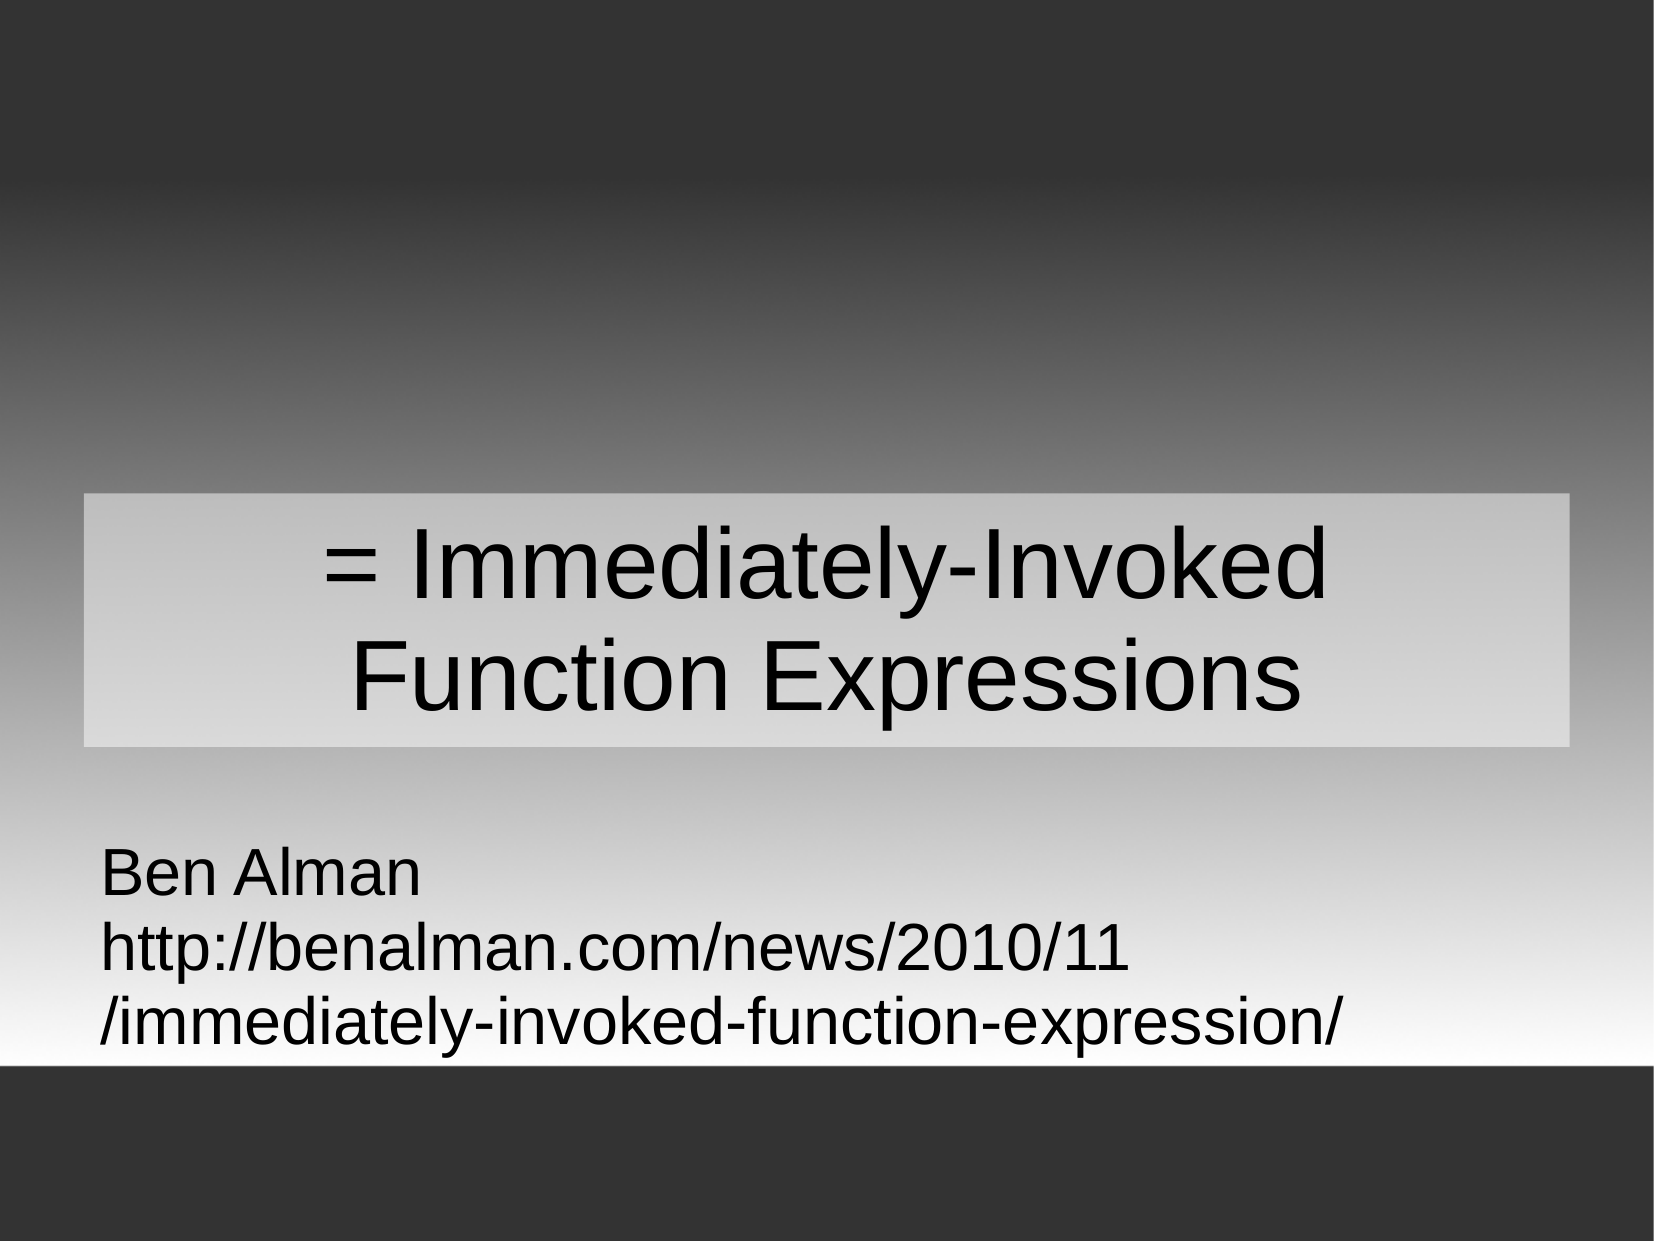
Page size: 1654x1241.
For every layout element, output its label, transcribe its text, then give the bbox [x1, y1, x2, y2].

title = Immediately-Invoked Function Expressions [83, 493, 1570, 747]
list Ben Alman http://benalman.com/news/2010/11 /immediately-invoked-function-expression/ [29, 835, 1625, 1241]
picture [0, 0, 1654, 1241]
